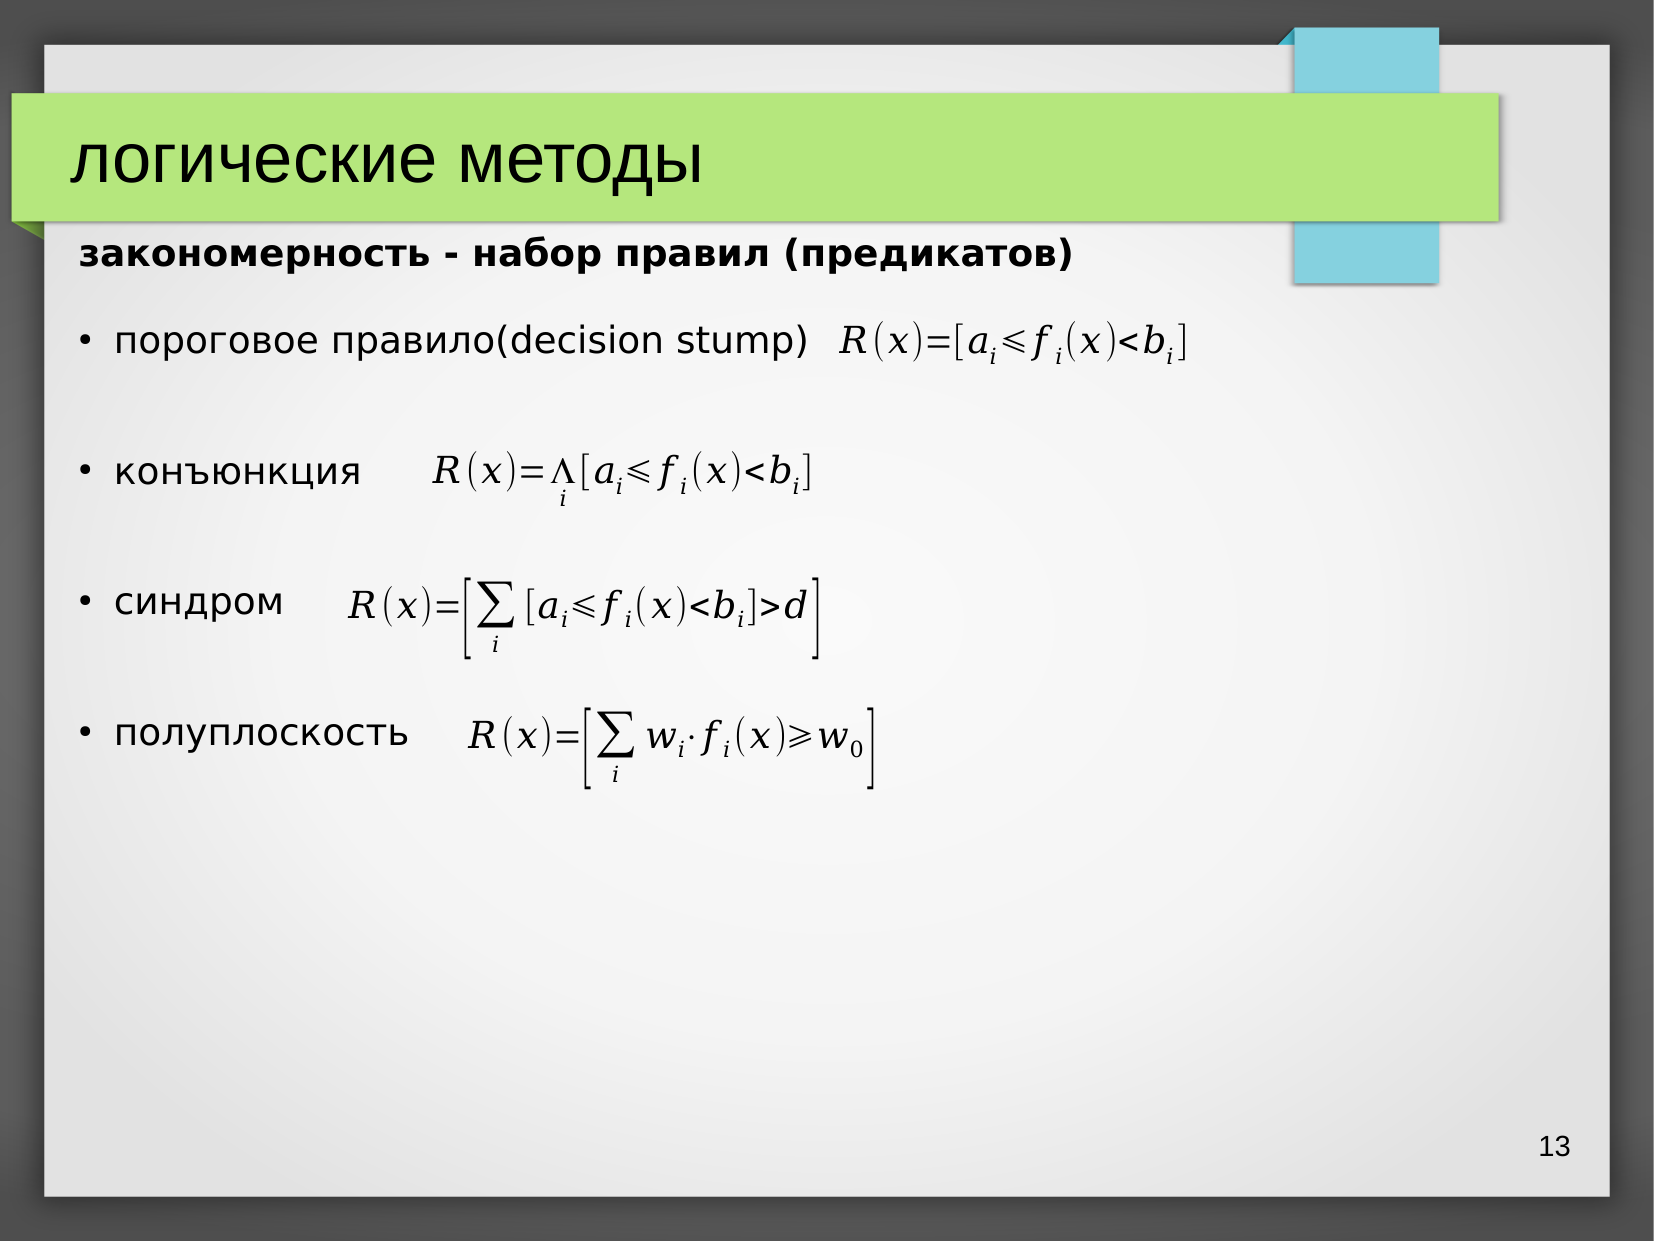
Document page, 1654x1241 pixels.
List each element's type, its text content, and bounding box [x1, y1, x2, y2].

text_box закономерность - набор правил (предикатов) пороговое правило(decision stump) конъюнкция синдром полуплоскость [63, 224, 1465, 936]
chart [460, 705, 883, 792]
chart [425, 448, 819, 512]
chart [831, 318, 1193, 369]
title логические методы [70, 118, 1205, 199]
picture [0, 0, 1654, 1241]
chart [340, 575, 827, 662]
